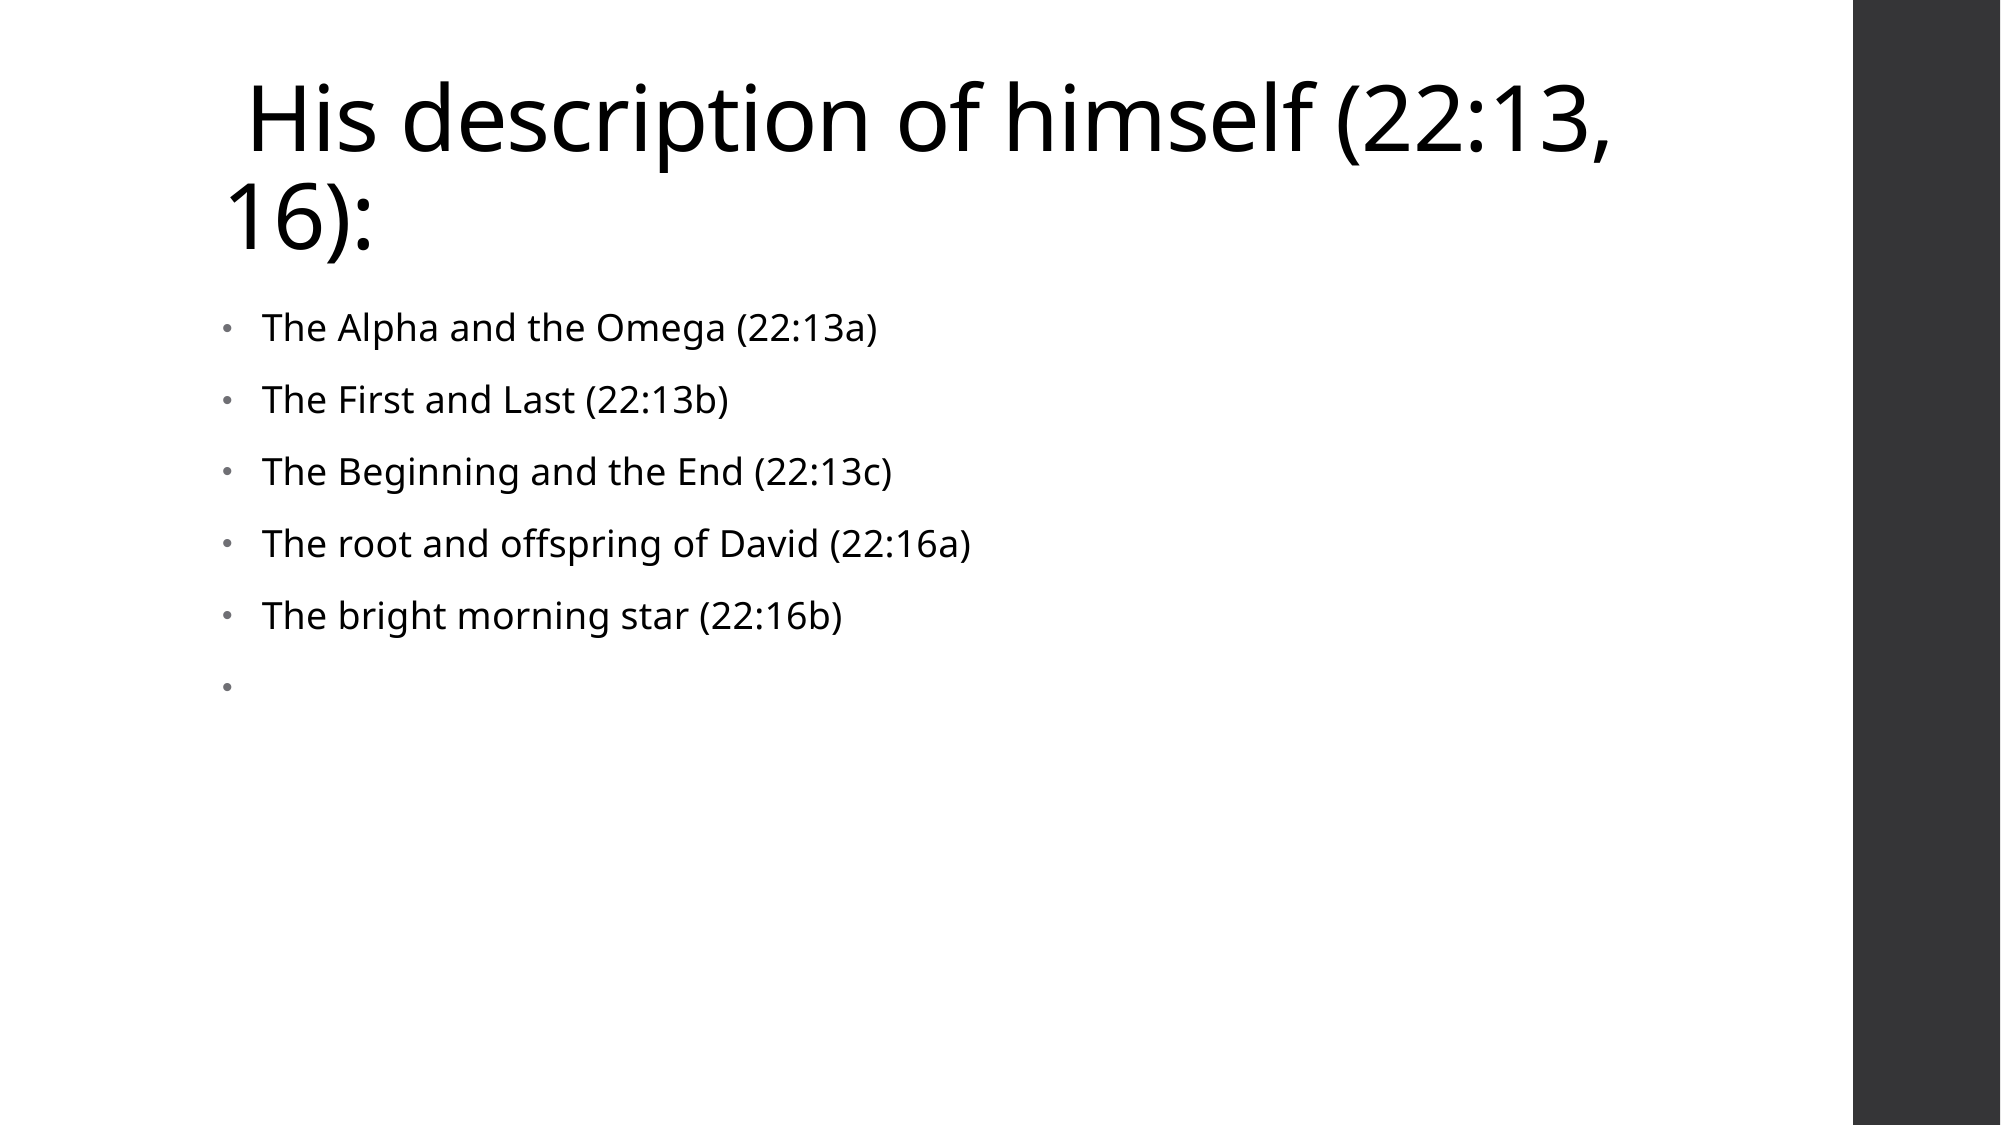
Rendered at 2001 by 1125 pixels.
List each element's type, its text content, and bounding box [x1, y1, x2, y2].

list The Alpha and the Omega (22:13a) The First and Last (22:13b) The Beginning and the End (22:13c) The root and offspring of David (22:16a) The bright morning star (22:16b) [206, 299, 1617, 1014]
title His description of himself (22:13, 16): [206, 60, 1797, 278]
